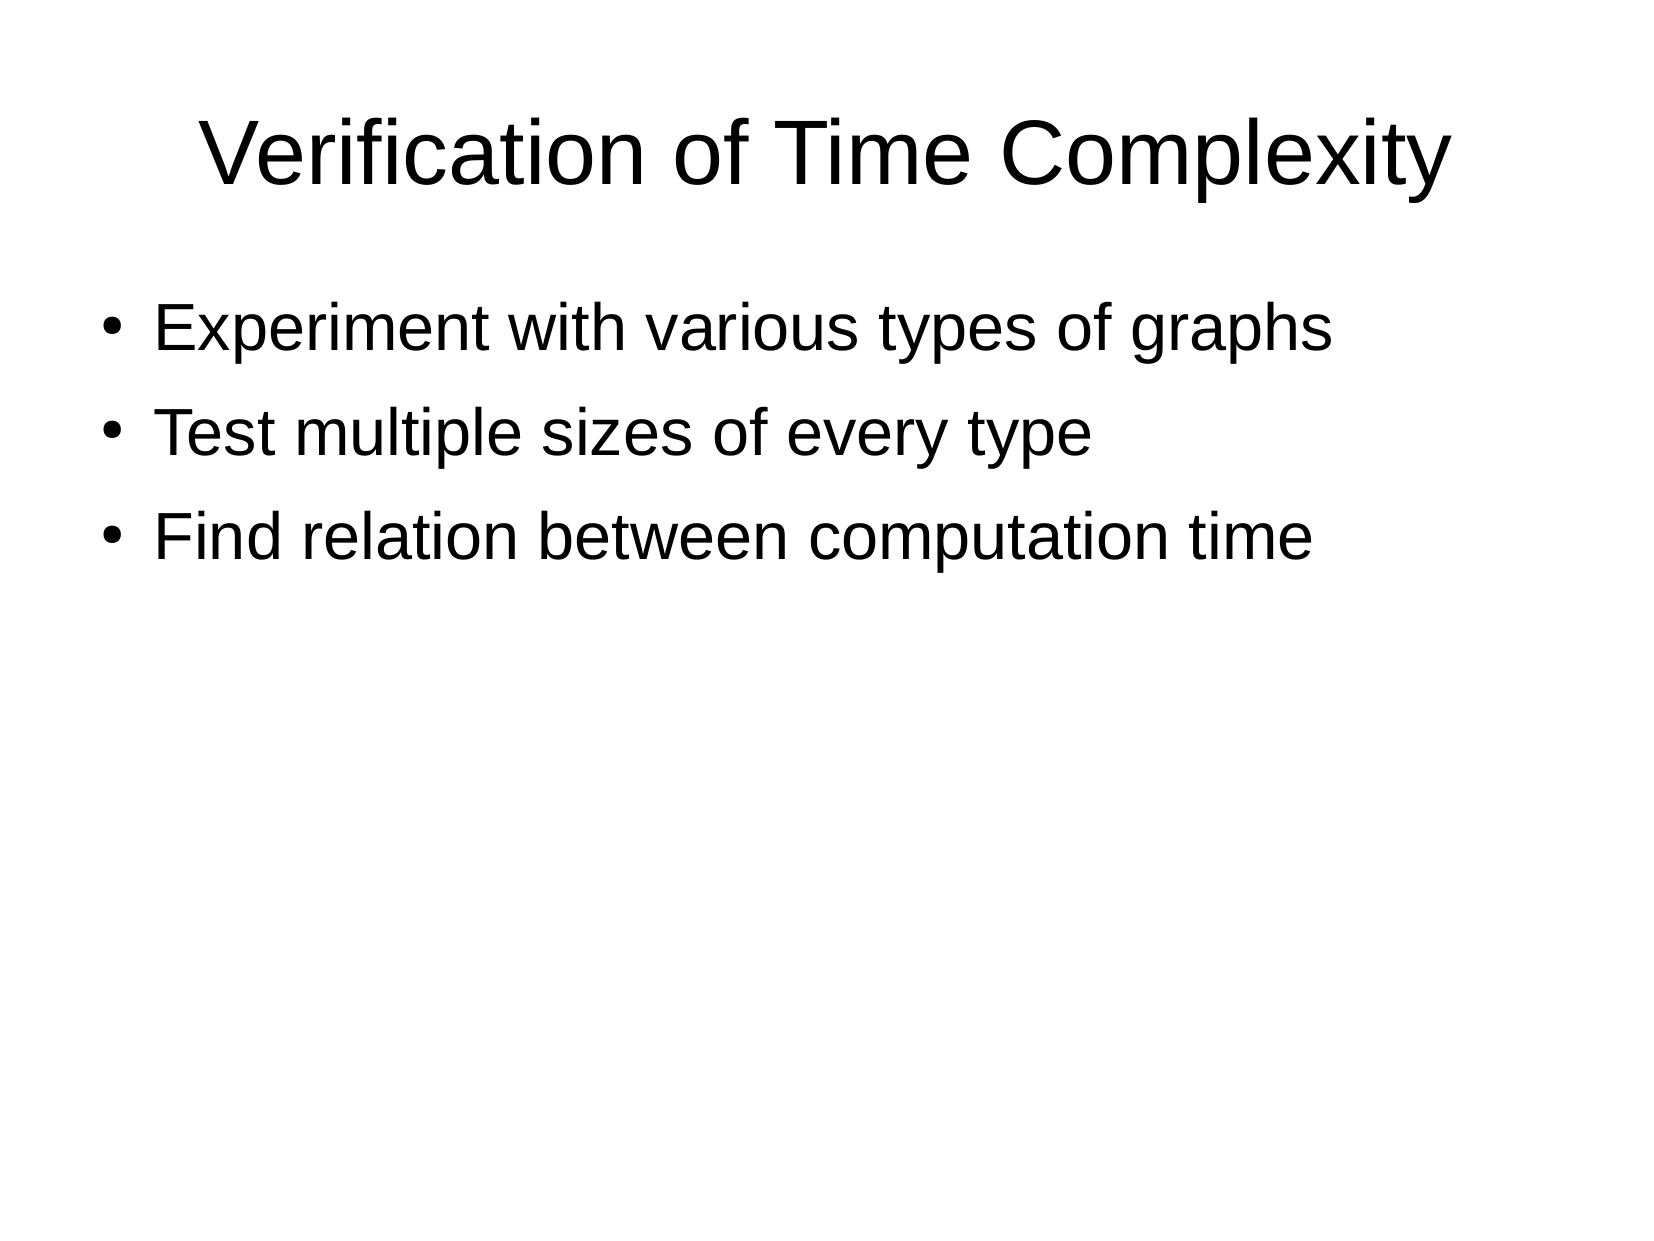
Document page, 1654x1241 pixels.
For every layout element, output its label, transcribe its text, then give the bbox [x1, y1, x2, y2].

list Experiment with various types of graphs Test multiple sizes of every type Find relation between computation time [82, 290, 1571, 1010]
title Verification of Time Complexity [82, 49, 1571, 257]
